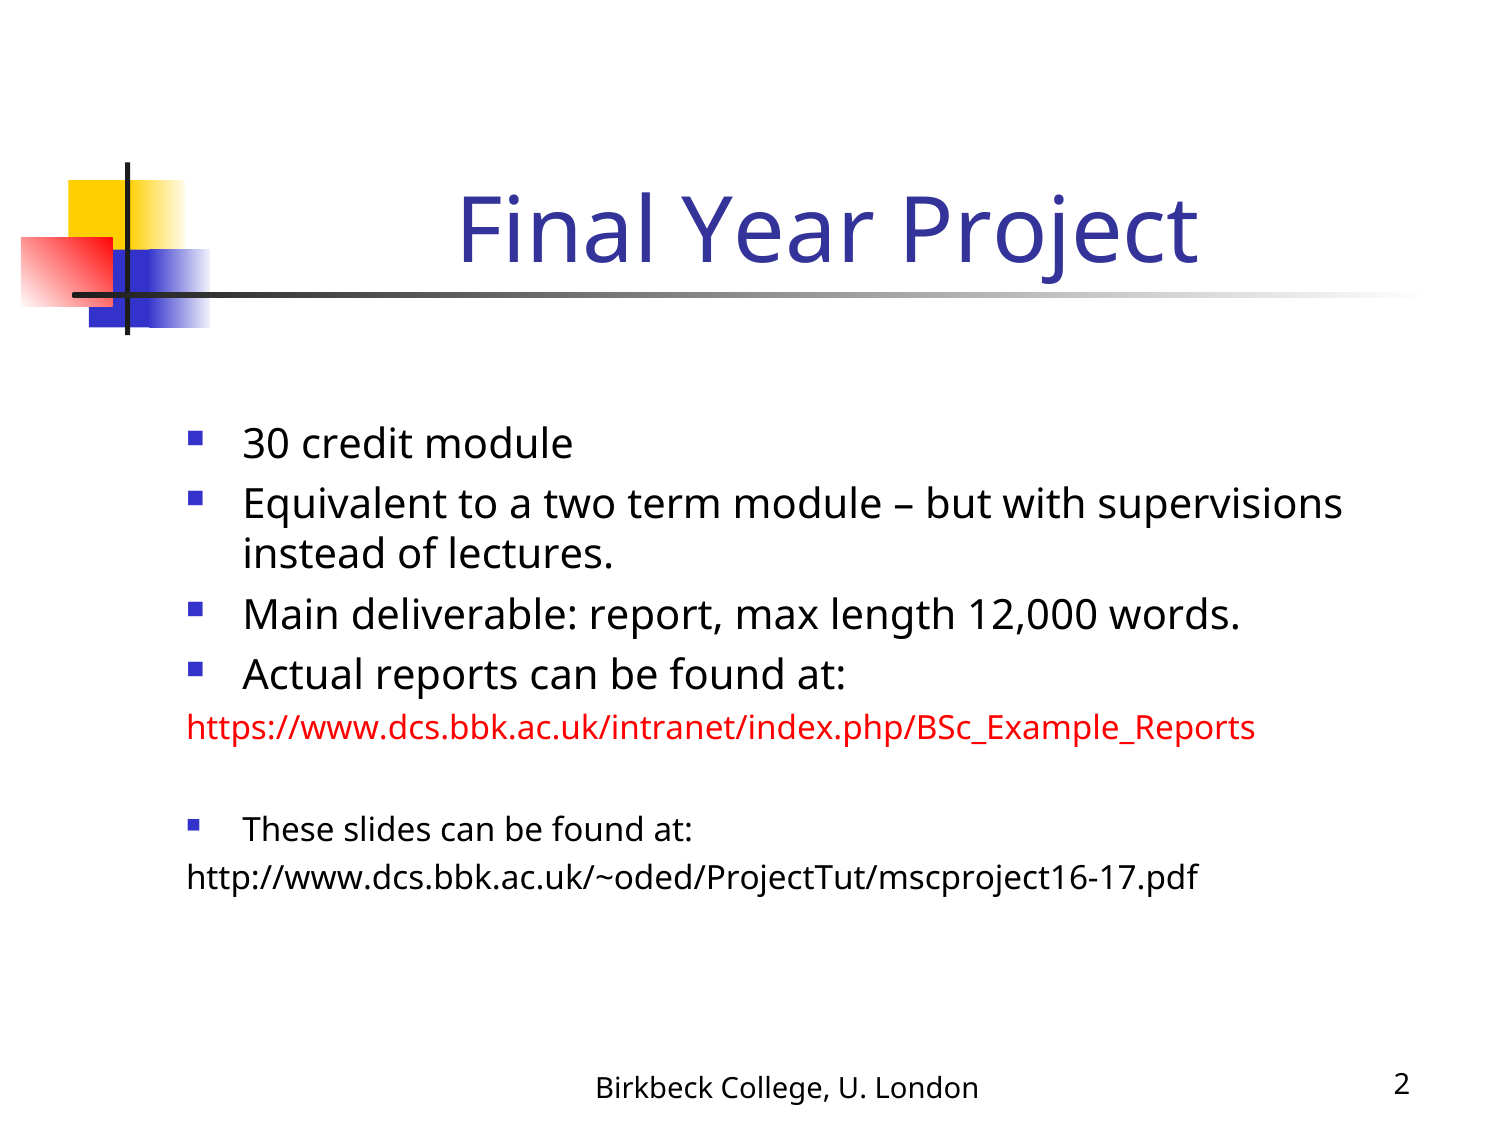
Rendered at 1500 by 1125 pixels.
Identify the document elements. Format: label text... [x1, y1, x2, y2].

list 30 credit module Equivalent to a two term module – but with supervisions instead of lectures. Main deliverable: report, max length 12,000 words. Actual reports can be found at: https://www.dcs.bbk.ac.uk/intranet/index.php/BSc_Example_Reports These slides can be found at: http://www.dcs.bbk.ac.uk/~oded/ProjectTut/mscproject16-17.pdf [171, 408, 1447, 948]
text_box Birkbeck College, U. London [549, 1037, 1026, 1113]
title Final Year Project [188, 101, 1468, 289]
text_box <number> [1112, 1037, 1426, 1113]
